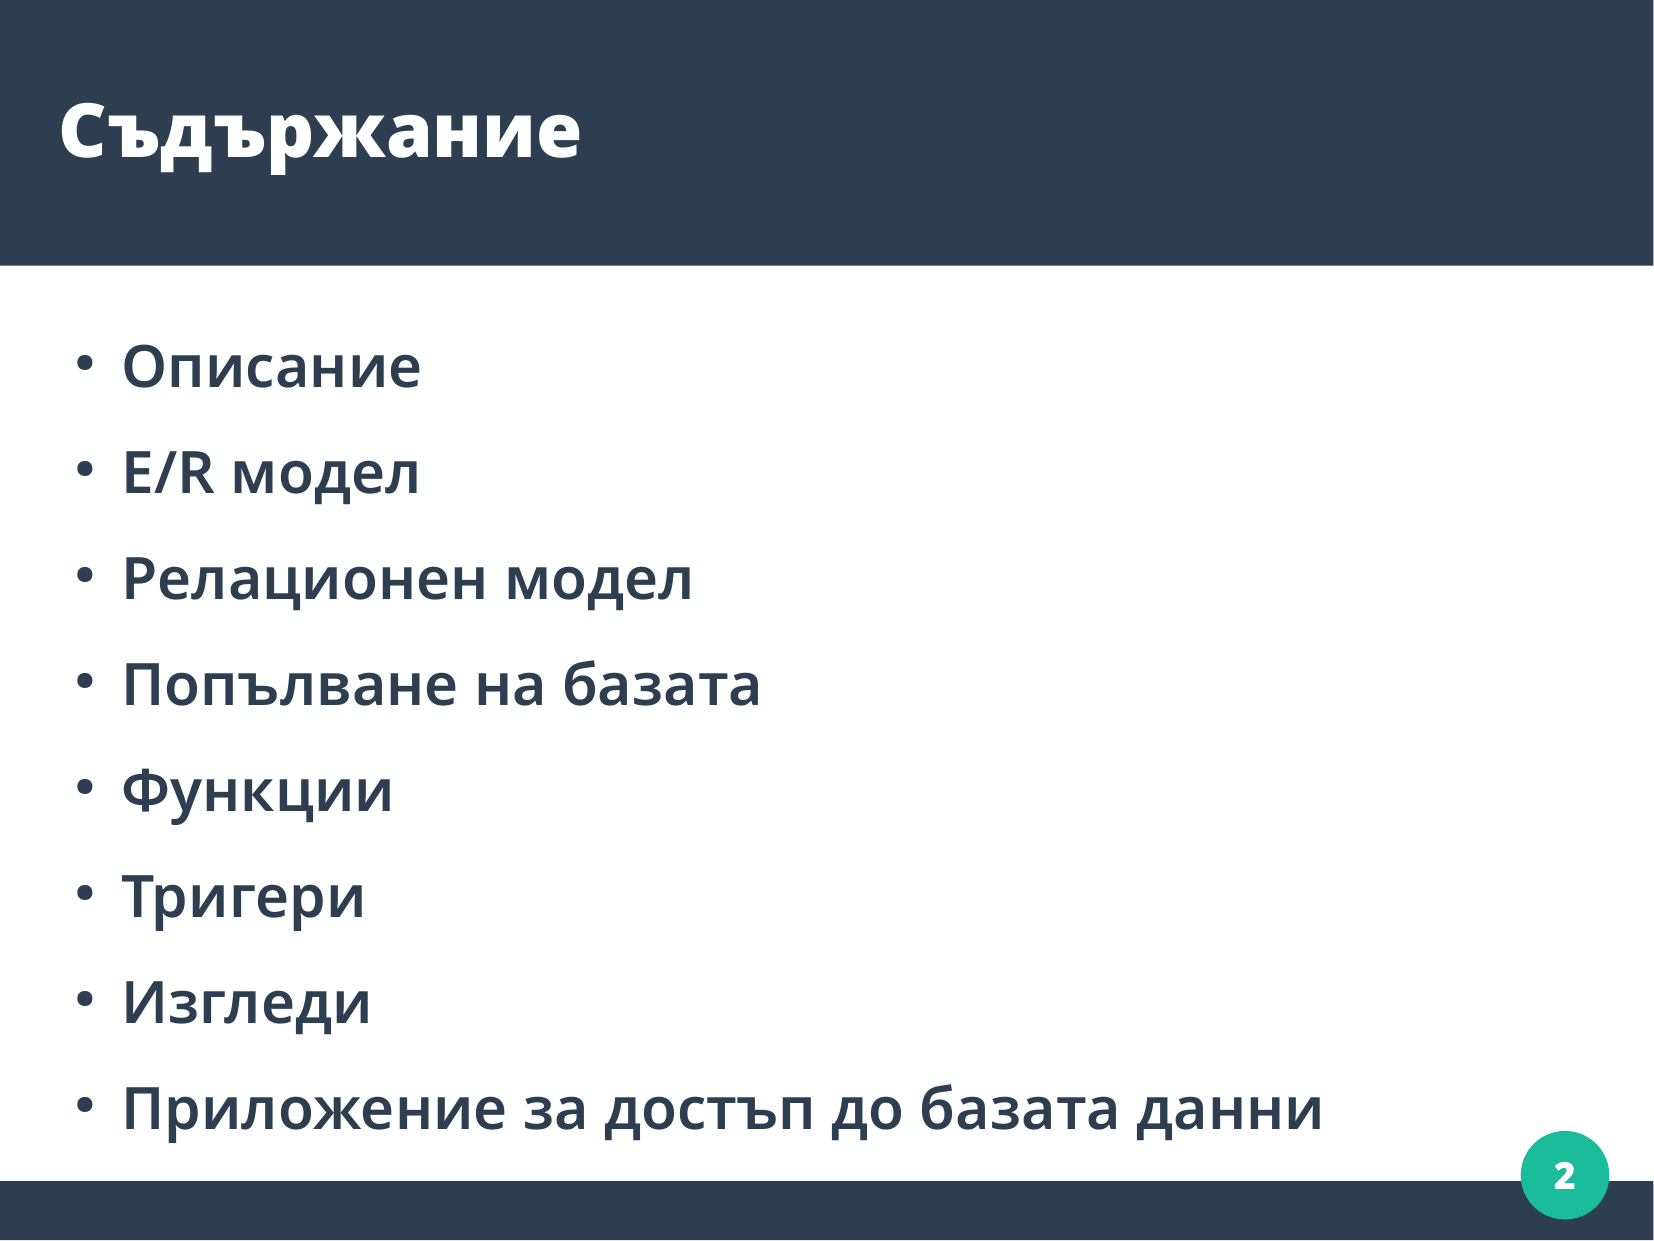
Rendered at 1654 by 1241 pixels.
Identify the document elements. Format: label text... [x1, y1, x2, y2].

list Описание Е/R модел Релационен модел Попълване на базата Функции Тригери Изгледи Приложение за достъп до базата данни [59, 324, 1595, 1152]
title Съдържание [59, 49, 1595, 207]
